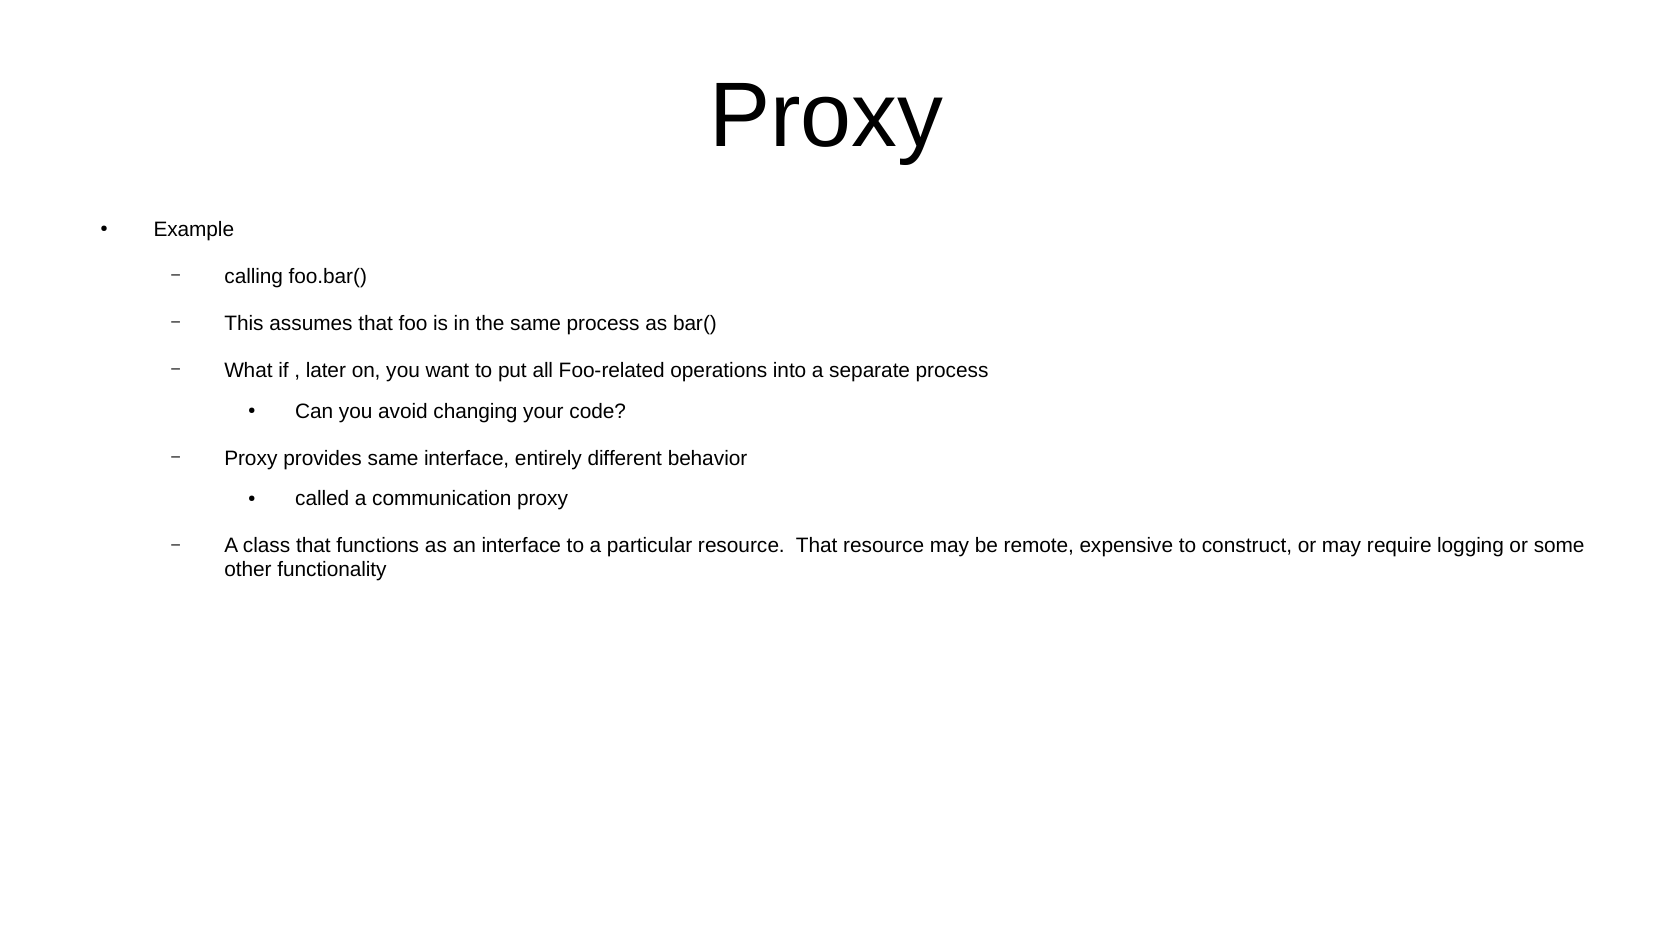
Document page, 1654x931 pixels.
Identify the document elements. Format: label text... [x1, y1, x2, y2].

list Example calling foo.bar() This assumes that foo is in the same process as bar() What if , later on, you want to put all Foo-related operations into a separate process Can you avoid changing your code? Proxy provides same interface, entirely different behavior called a communication proxy A class that functions as an interface to a particular resource. That resource may be remote, expensive to construct, or may require logging or some other functionality [82, 217, 1636, 901]
title Proxy [82, 37, 1571, 193]
